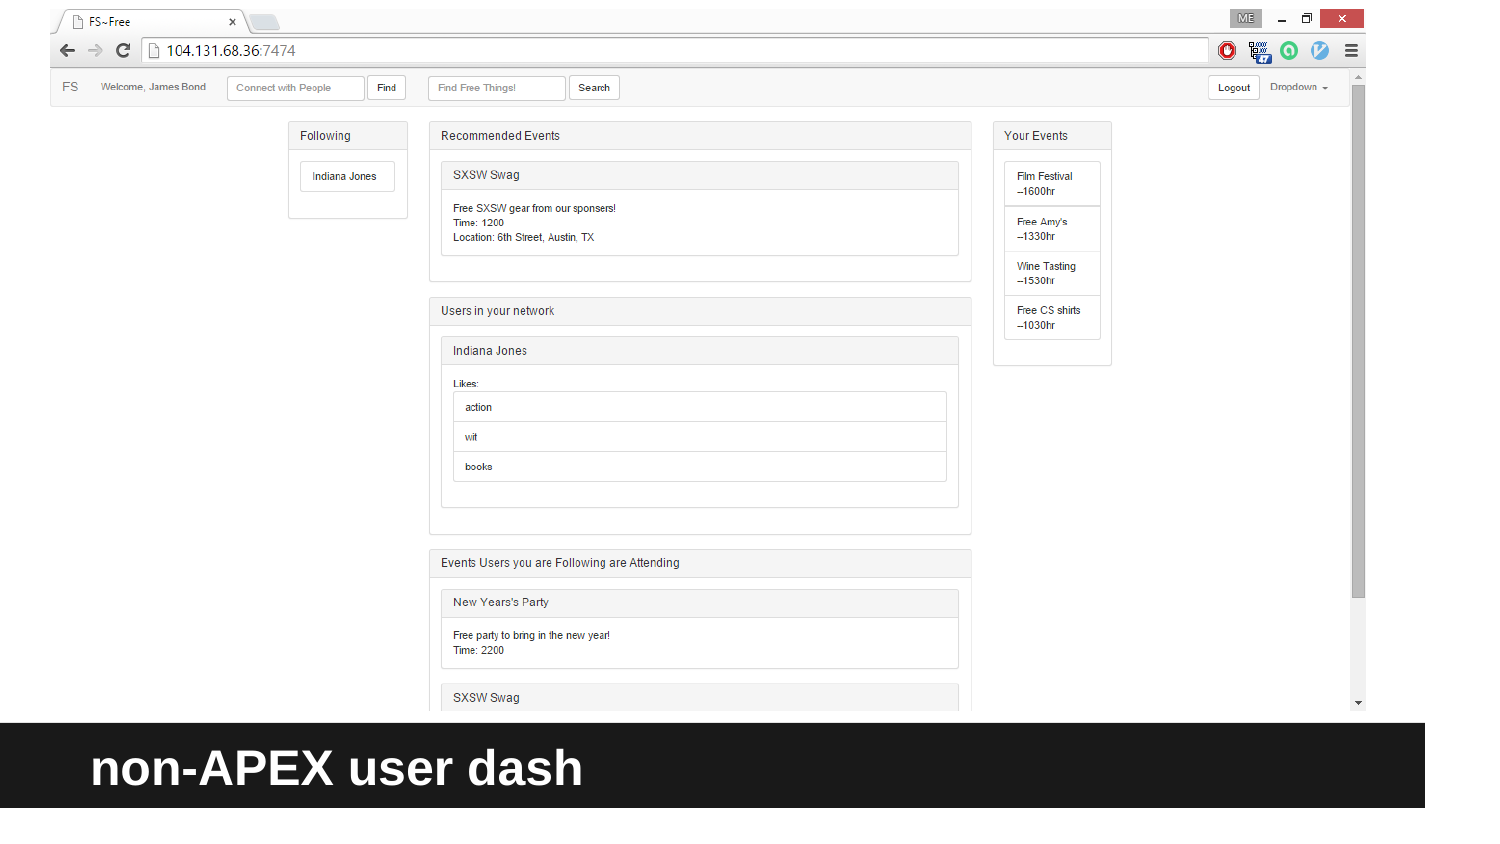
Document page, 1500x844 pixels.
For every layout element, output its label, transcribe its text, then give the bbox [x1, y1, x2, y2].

list non-APEX user dash [75, 722, 1425, 808]
picture [50, 9, 1366, 711]
